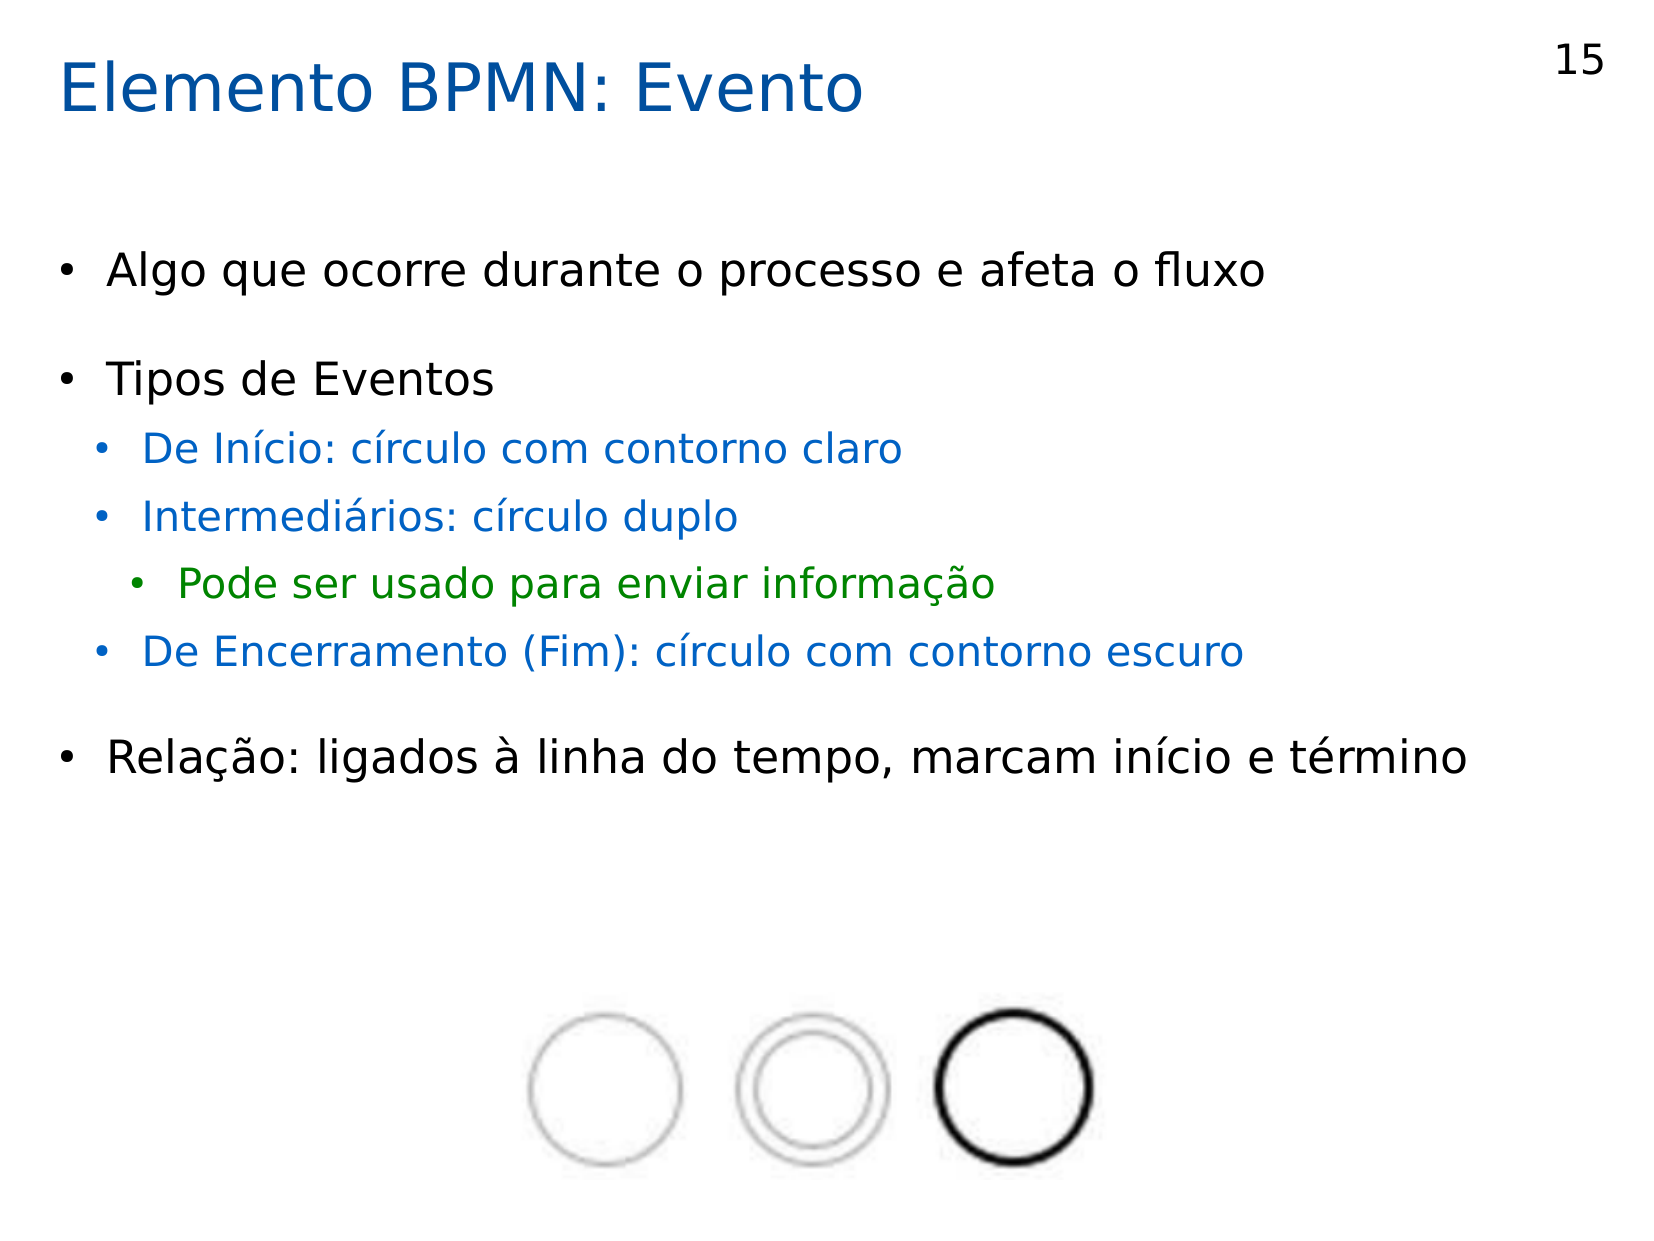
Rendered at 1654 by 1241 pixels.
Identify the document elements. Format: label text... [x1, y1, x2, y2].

picture [514, 992, 1115, 1180]
list Algo que ocorre durante o processo e afeta o fluxo Tipos de Eventos De Início: círculo com contorno claro Intermediários: círculo duplo Pode ser usado para enviar informação De Encerramento (Fim): círculo com contorno escuro Relação: ligados à linha do tempo, marcam início e término [59, 236, 1595, 1211]
title Elemento BPMN: Evento [59, 29, 1506, 148]
